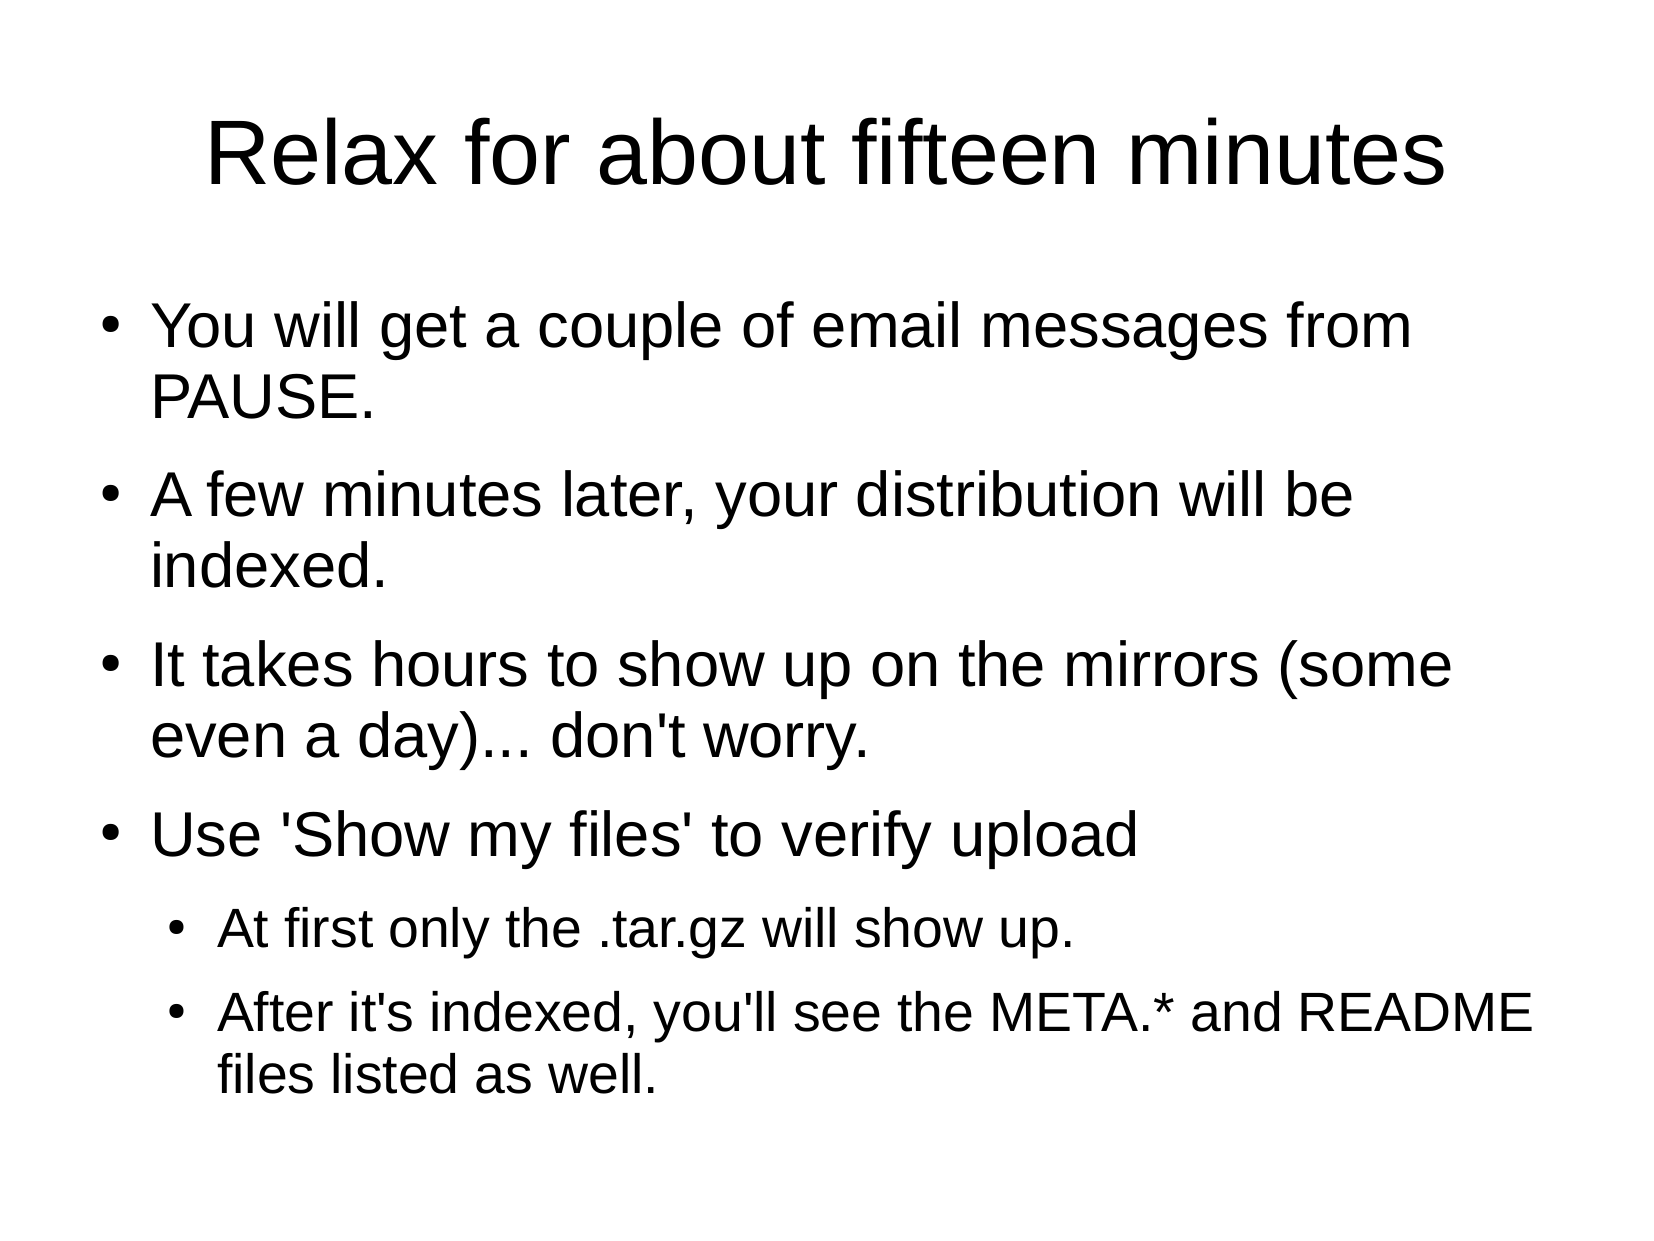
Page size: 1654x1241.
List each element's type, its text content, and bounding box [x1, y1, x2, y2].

list You will get a couple of email messages from PAUSE. A few minutes later, your distribution will be indexed. It takes hours to show up on the mirrors (some even a day)... don't worry. Use 'Show my files' to verify upload At first only the .tar.gz will show up. After it's indexed, you'll see the META.* and README files listed as well. [82, 290, 1571, 1109]
title Relax for about fifteen minutes [82, 49, 1571, 257]
